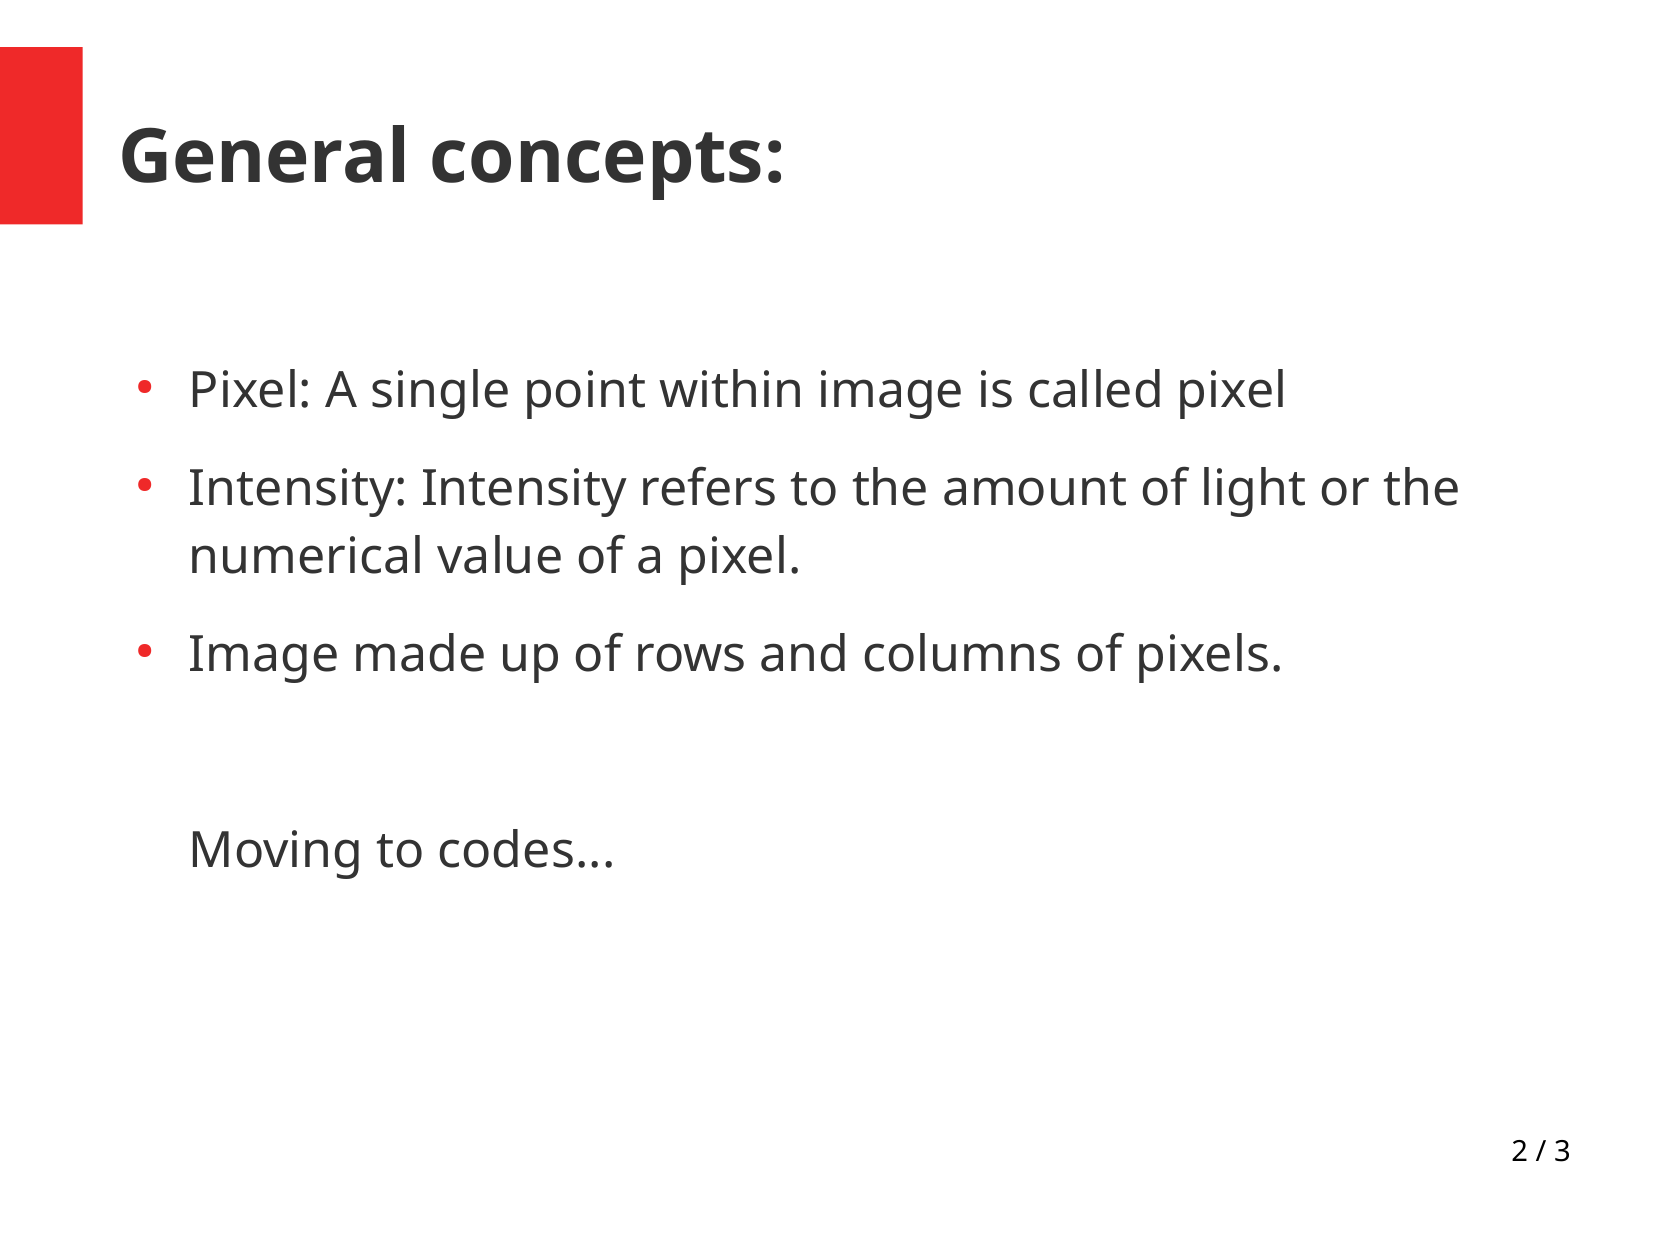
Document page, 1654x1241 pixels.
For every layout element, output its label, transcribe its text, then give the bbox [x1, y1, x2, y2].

list Pixel: A single point within image is called pixel Intensity: Intensity refers to the amount of light or the numerical value of a pixel. Image made up of rows and columns of pixels. Moving to codes... [118, 354, 1536, 1074]
title General concepts: [118, 49, 1571, 257]
